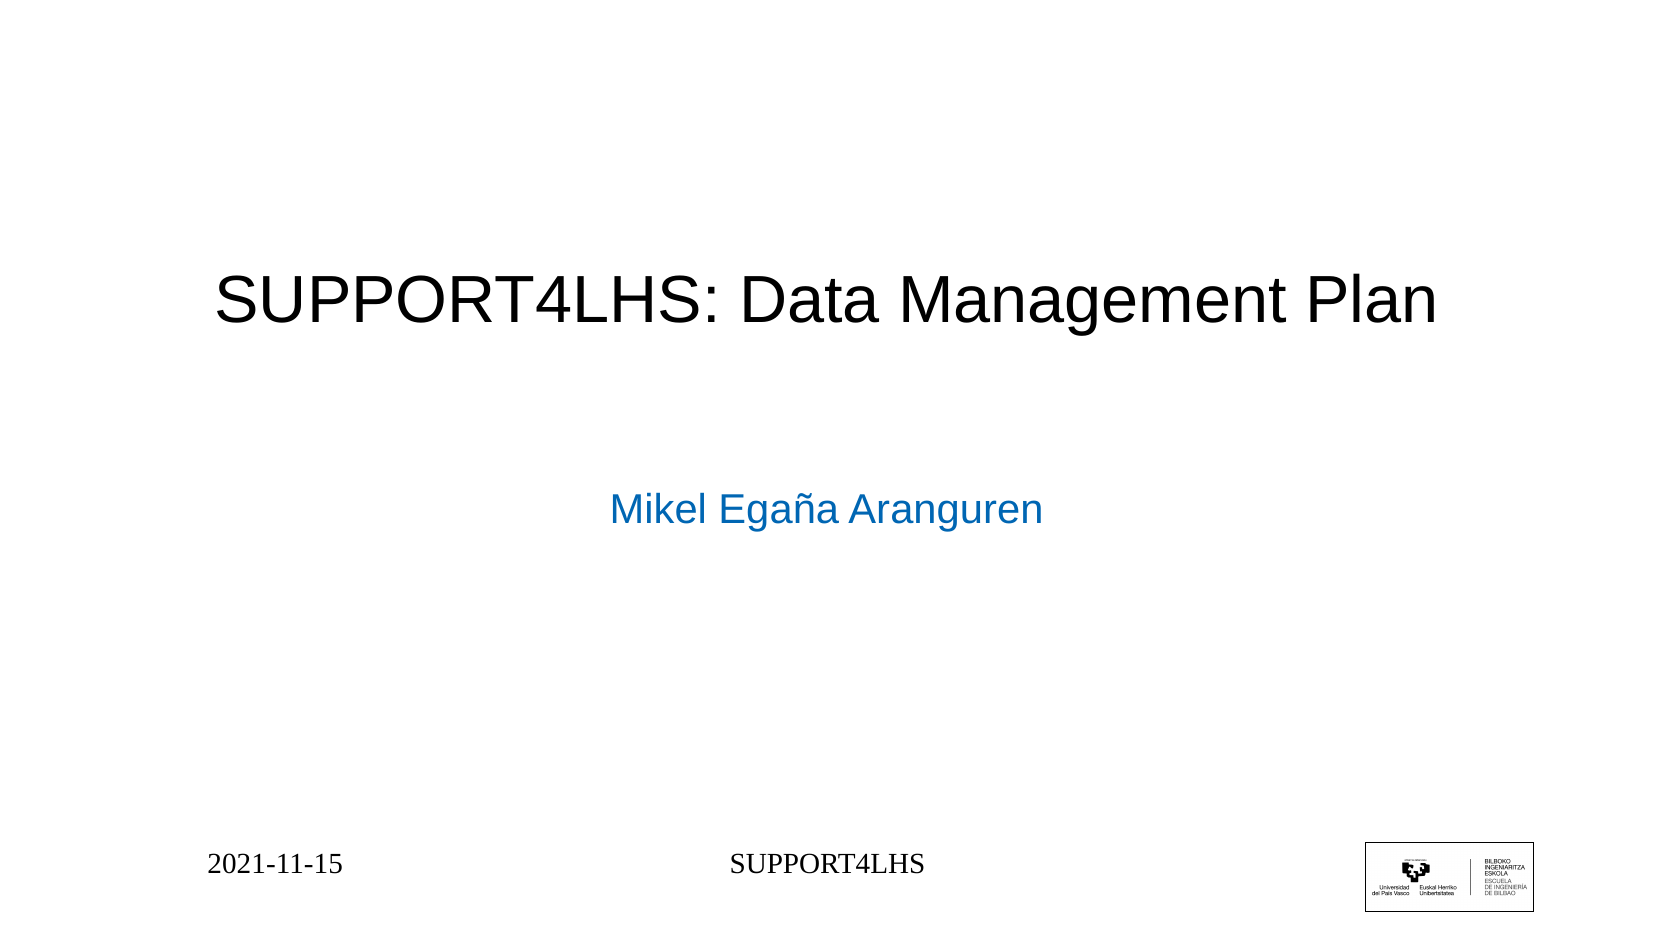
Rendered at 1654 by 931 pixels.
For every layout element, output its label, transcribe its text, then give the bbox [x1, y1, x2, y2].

picture [1366, 843, 1533, 911]
subtitle SUPPORT4LHS: Data Management Plan Mikel Egaña Aranguren [82, 37, 1571, 757]
